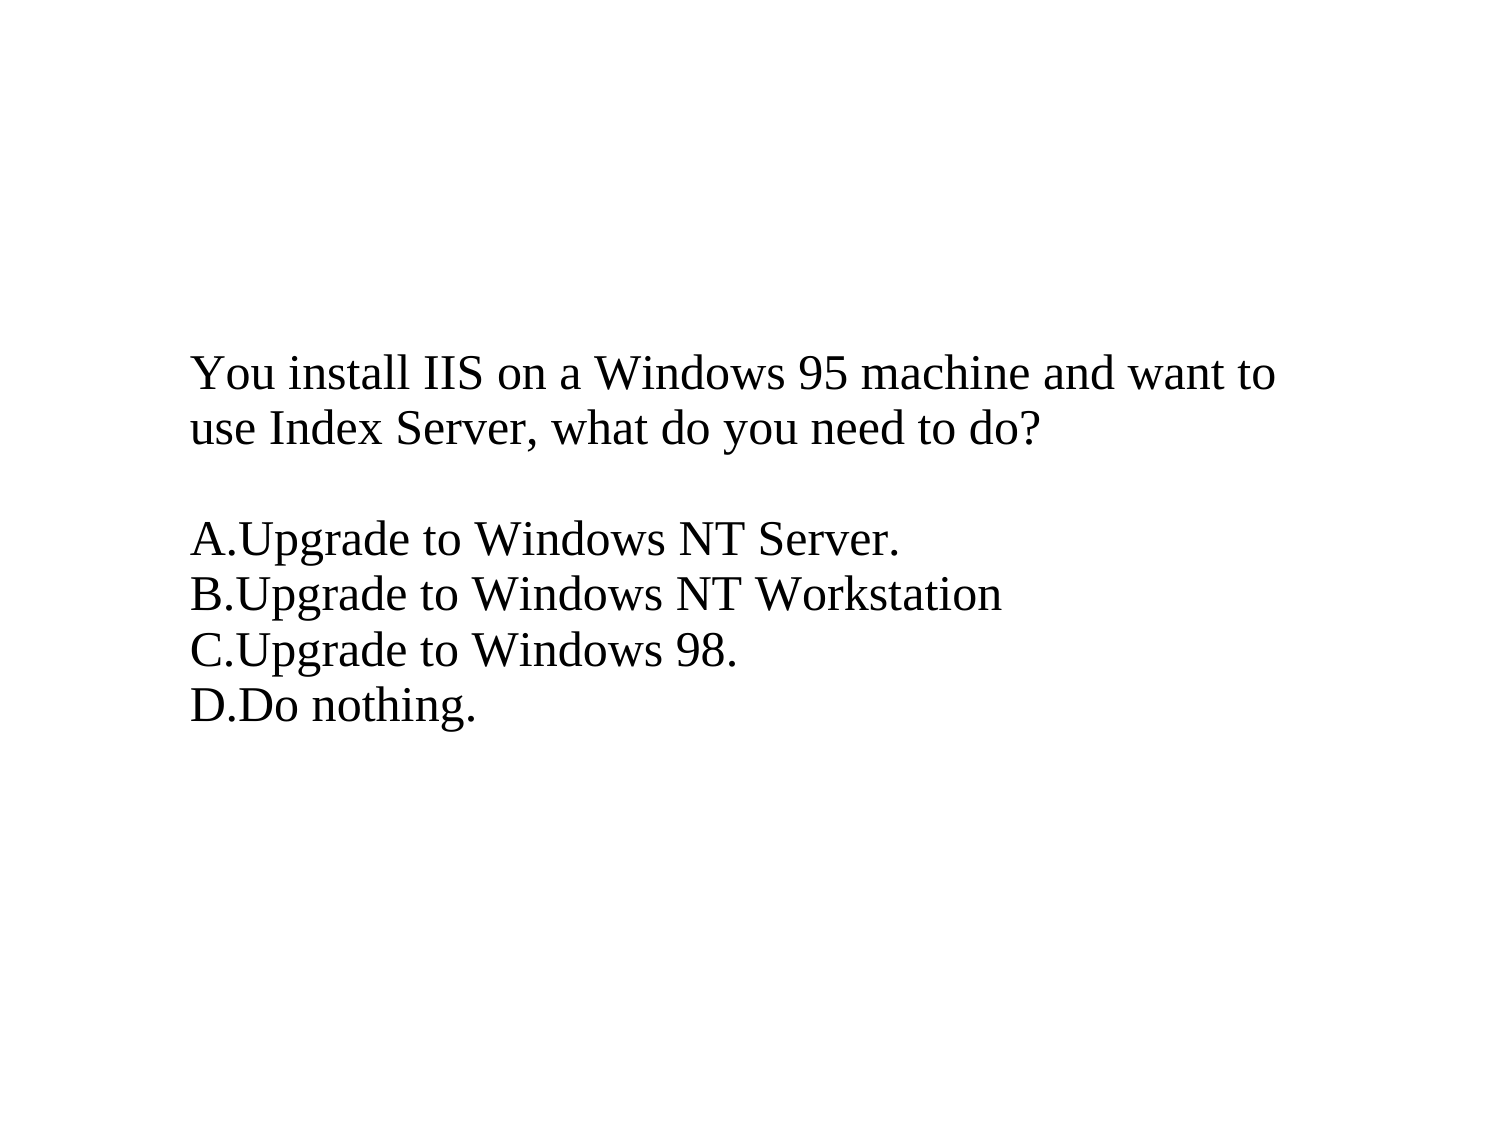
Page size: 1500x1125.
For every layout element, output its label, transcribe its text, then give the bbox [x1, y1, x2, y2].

text_box You install IIS on a Windows 95 machine and want to use Index Server, what do you need to do? A.Upgrade to Windows NT Server. B.Upgrade to Windows NT Workstation C.Upgrade to Windows 98. D.Do nothing. [174, 337, 1326, 827]
